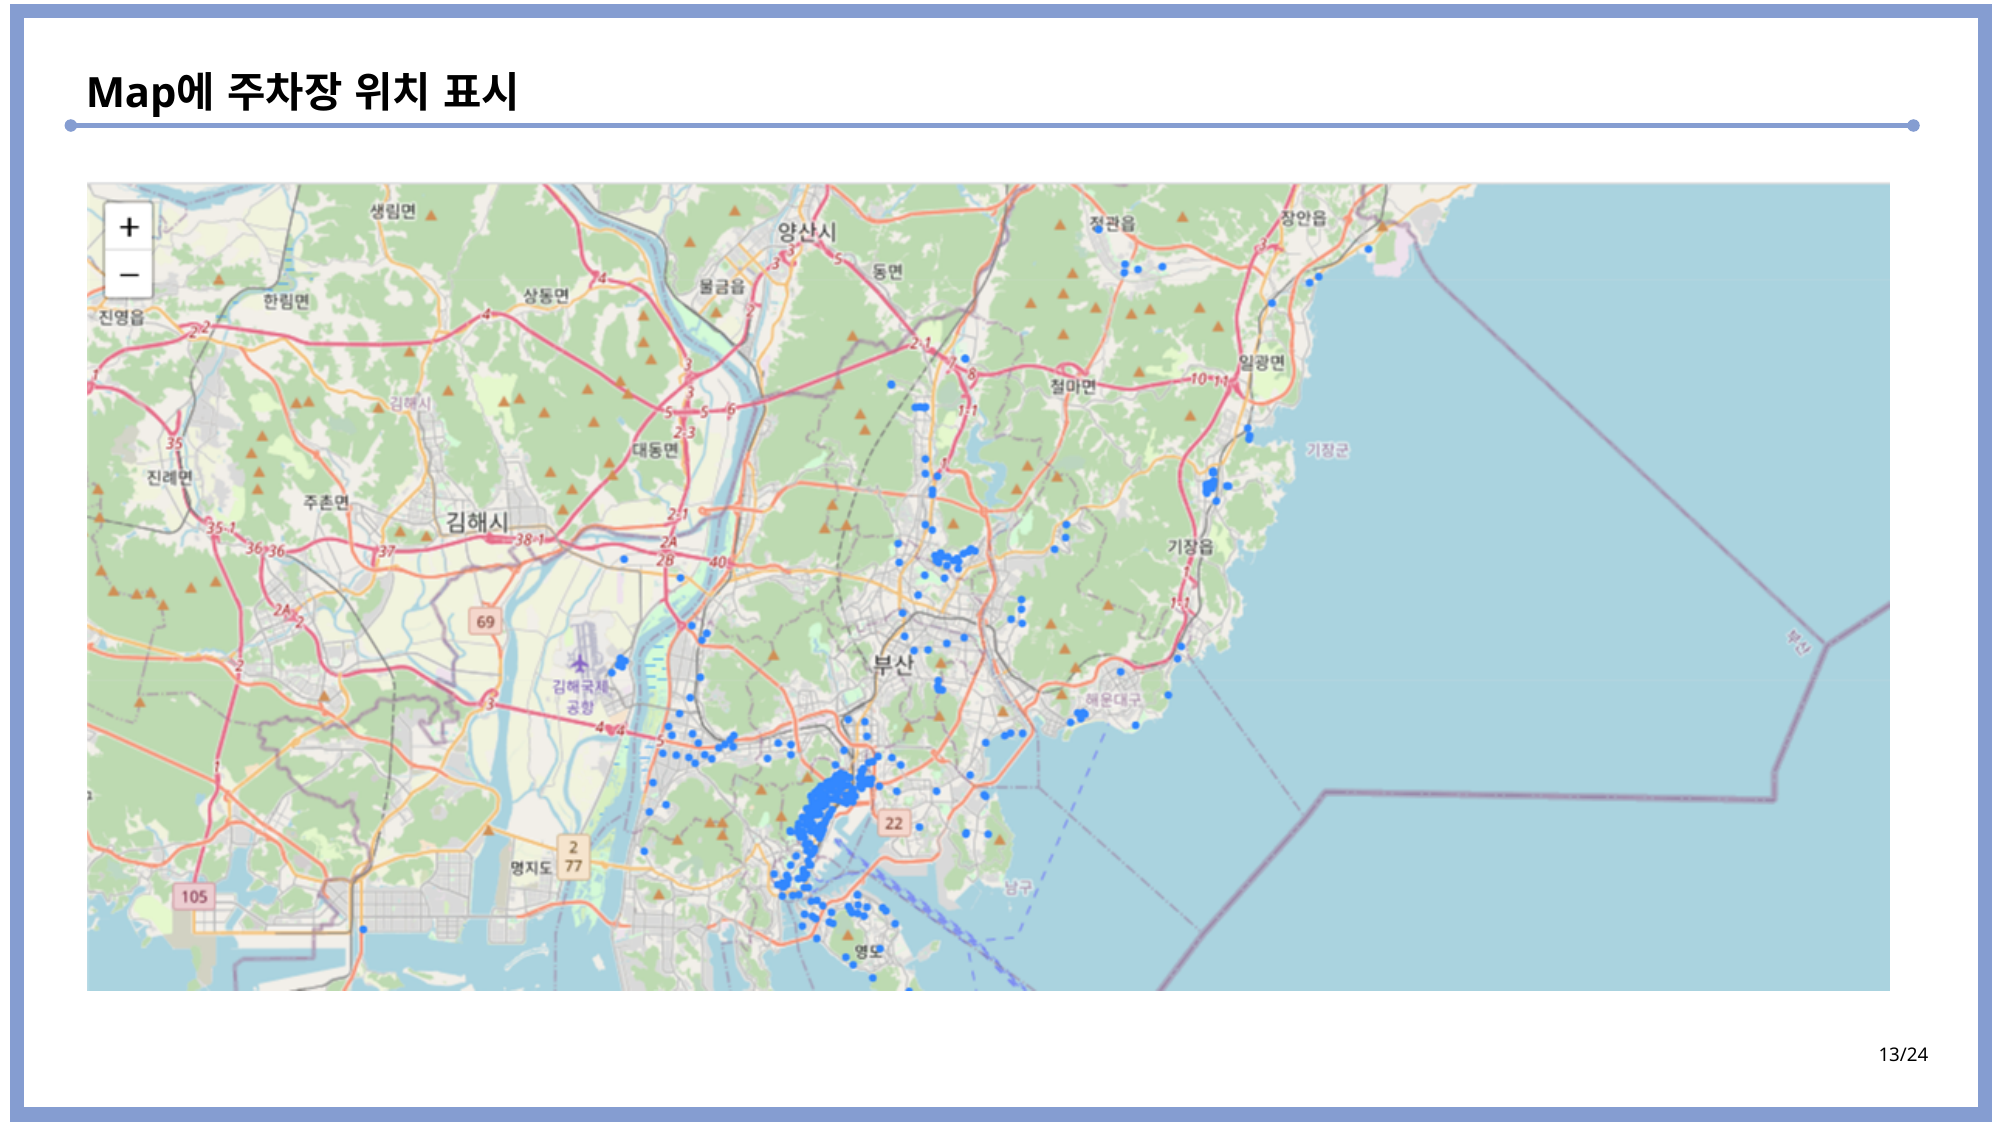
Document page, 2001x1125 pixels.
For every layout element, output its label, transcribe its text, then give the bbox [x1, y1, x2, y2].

picture [87, 173, 1890, 991]
text_box Map에 주차장 위치 표시 [71, 58, 585, 124]
